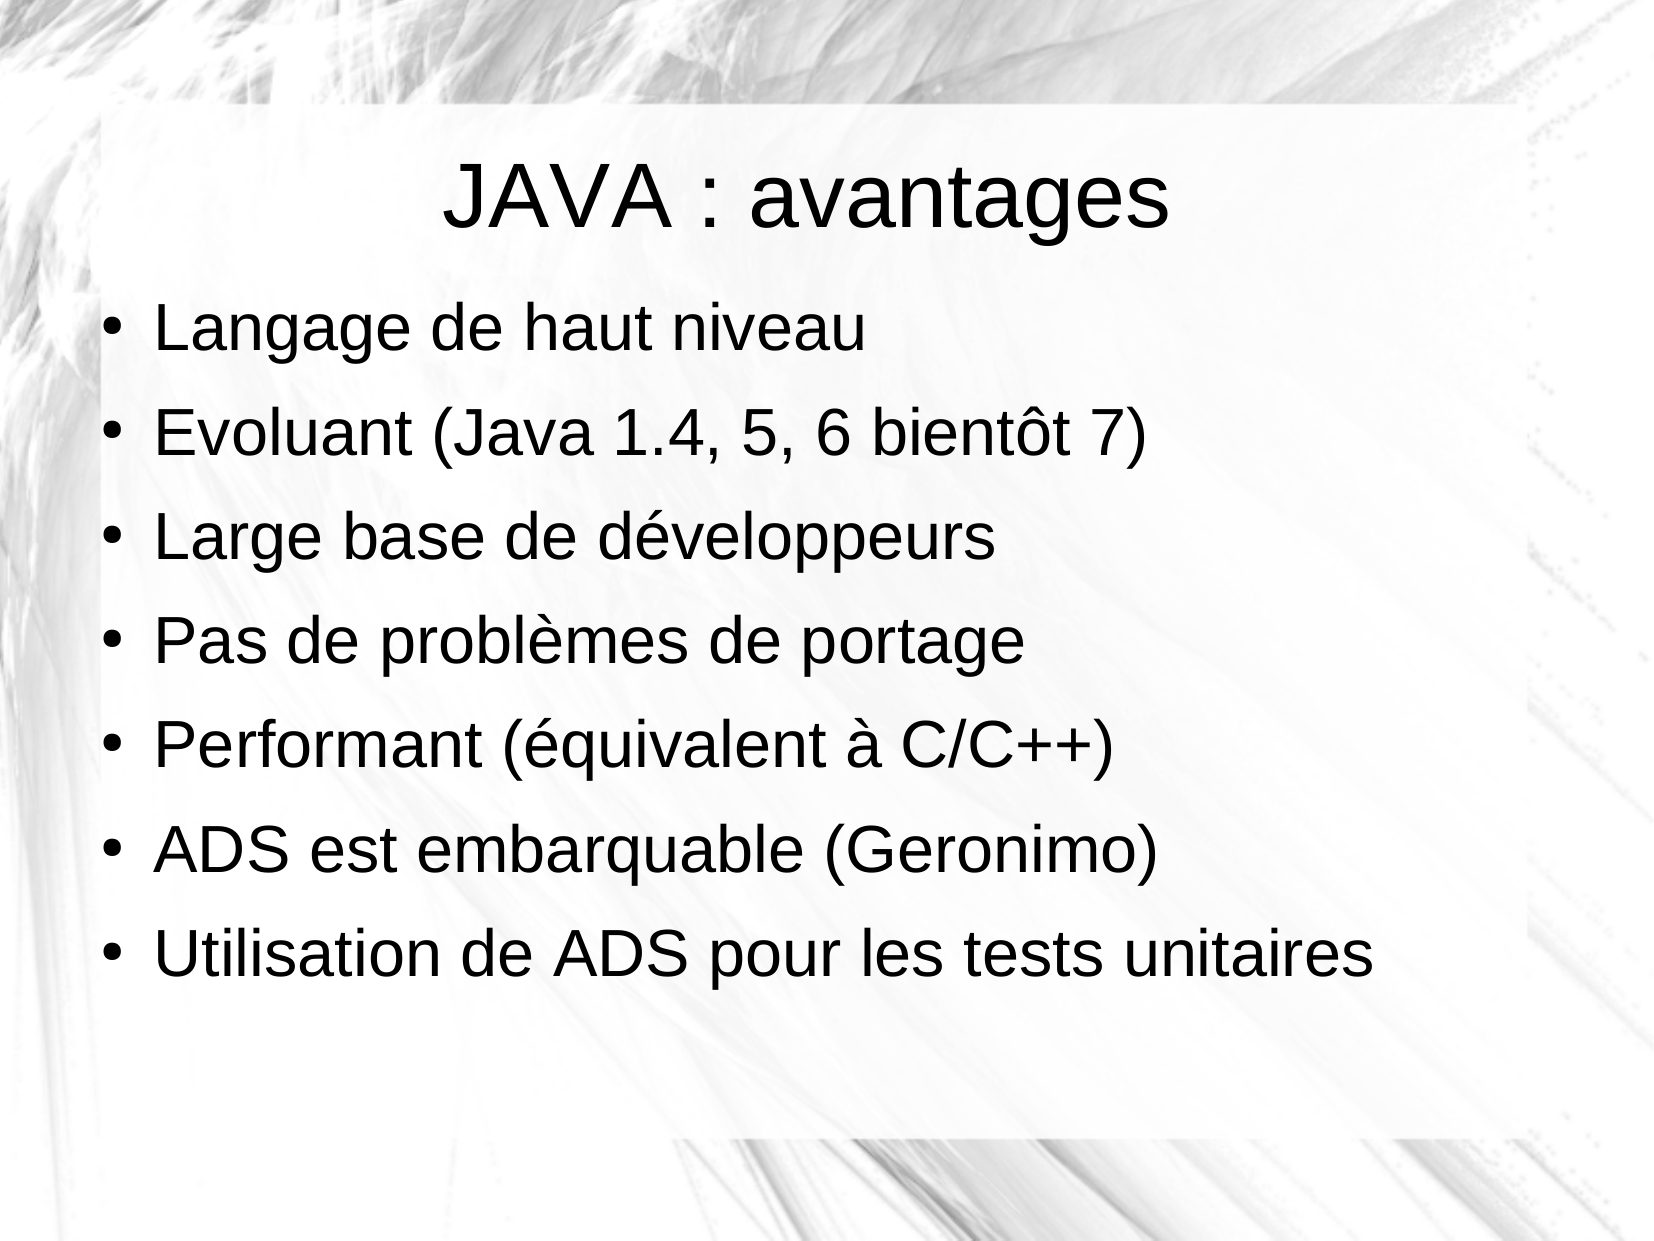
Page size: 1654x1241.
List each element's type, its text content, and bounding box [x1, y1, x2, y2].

picture [0, 0, 1654, 1241]
title JAVA : avantages [118, 112, 1506, 281]
list Langage de haut niveau Evoluant (Java 1.4, 5, 6 bientôt 7) Large base de développeurs Pas de problèmes de portage Performant (équivalent à C/C++) ADS est embarquable (Geronimo) Utilisation de ADS pour les tests unitaires [82, 290, 1571, 1109]
